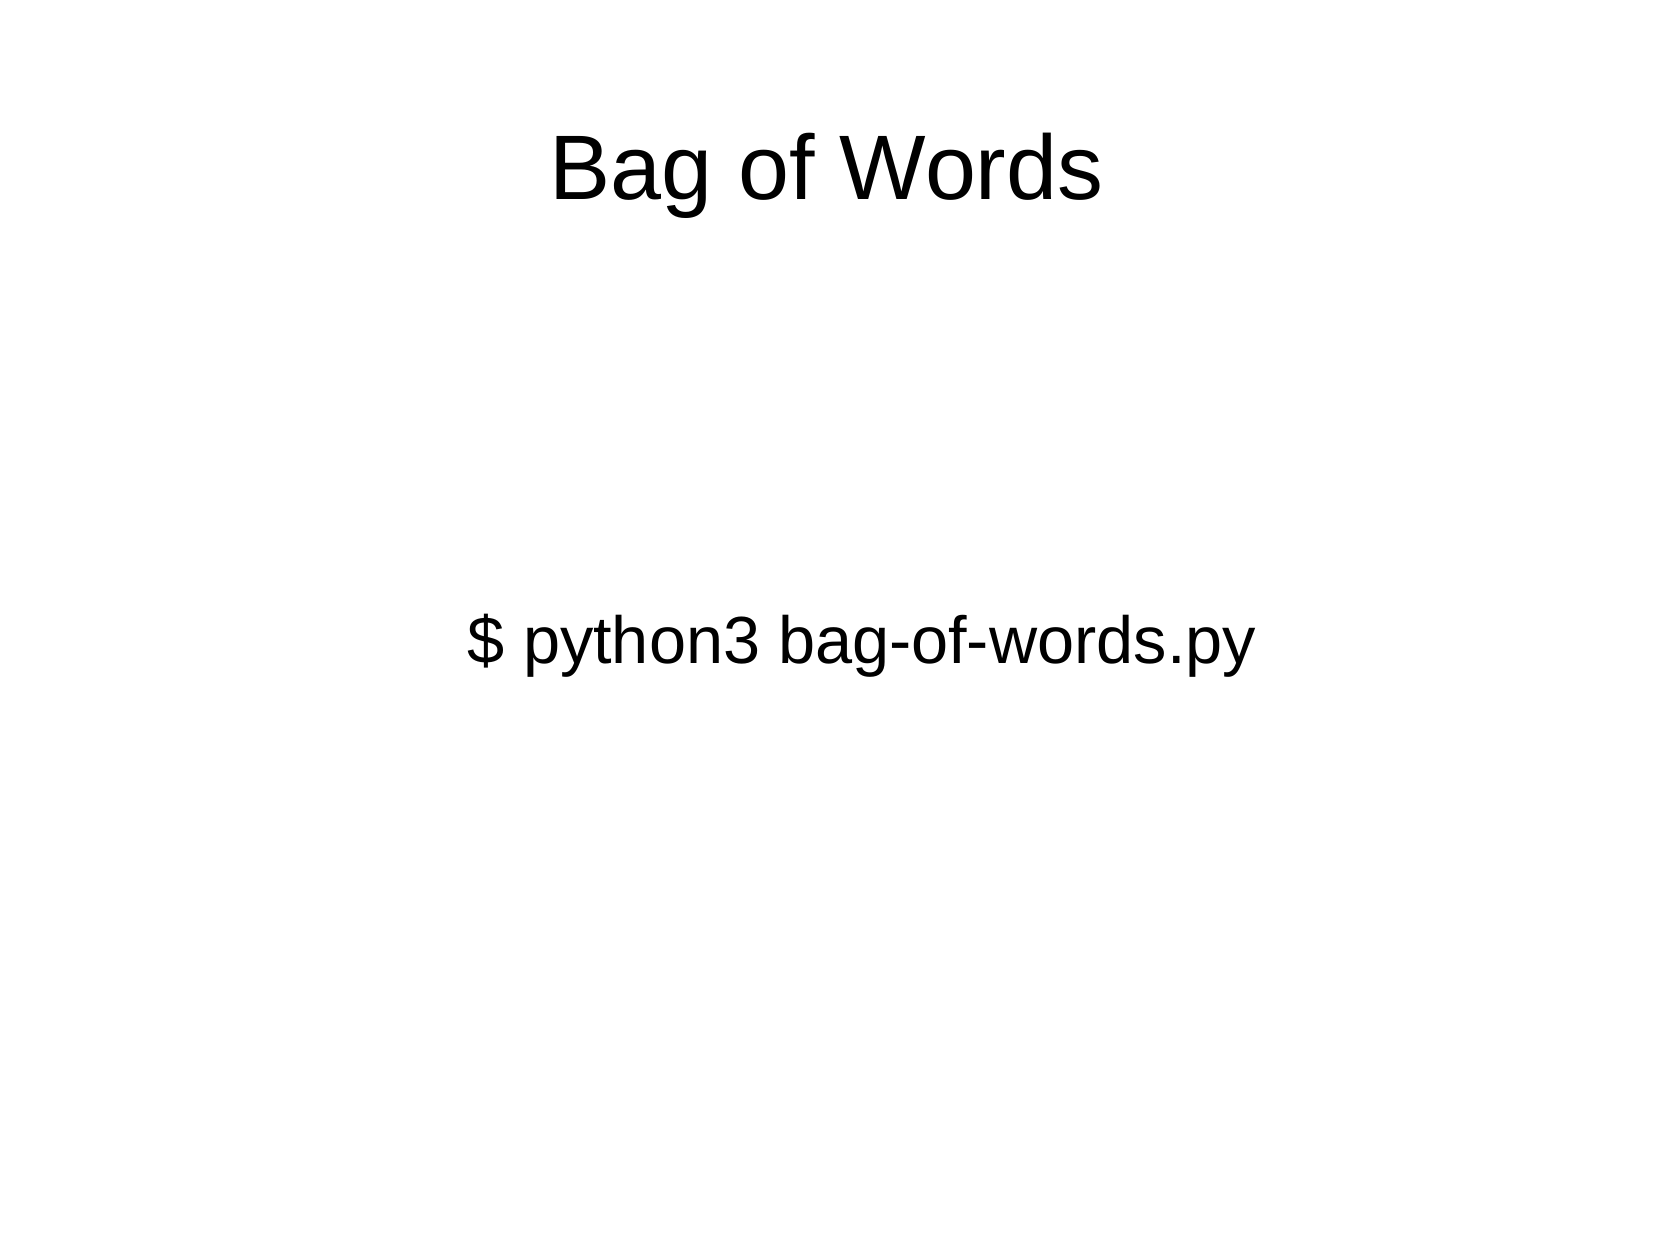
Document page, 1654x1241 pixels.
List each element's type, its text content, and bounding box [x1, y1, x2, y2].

list $ python3 bag-of-words.py [82, 290, 1571, 1010]
title Bag of Words [82, 64, 1571, 272]
